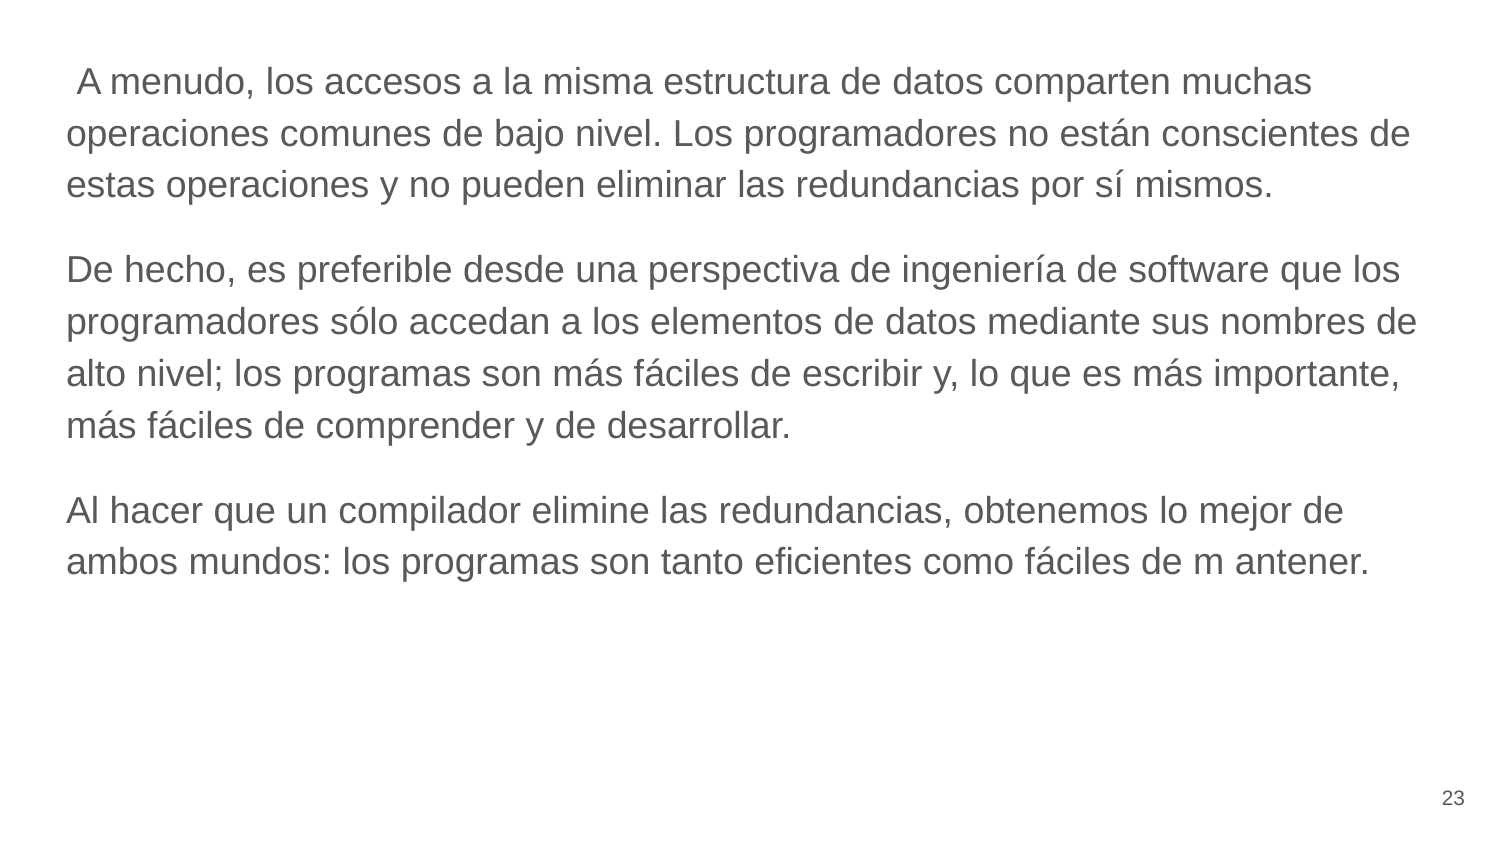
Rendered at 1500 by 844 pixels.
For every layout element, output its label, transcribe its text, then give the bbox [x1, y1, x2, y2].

slide_number <number> [1389, 764, 1480, 830]
list A menudo, los accesos a la misma estructura de datos comparten muchas operaciones comunes de bajo nivel. Los programadores no están conscientes de estas operaciones y no pueden eliminar las redundancias por sí mismos. De hecho, es preferible desde una perspectiva de ingeniería de software que los programadores sólo accedan a los elementos de datos mediante sus nombres de alto nivel; los programas son más fáciles de escribir y, lo que es más importante, más fáciles de comprender y de desarrollar. Al hacer que un compilador elimine las redundancias, obtenemos lo mejor de ambos mundos: los programas son tanto eficientes como fáciles de m antener. [51, 35, 1449, 596]
